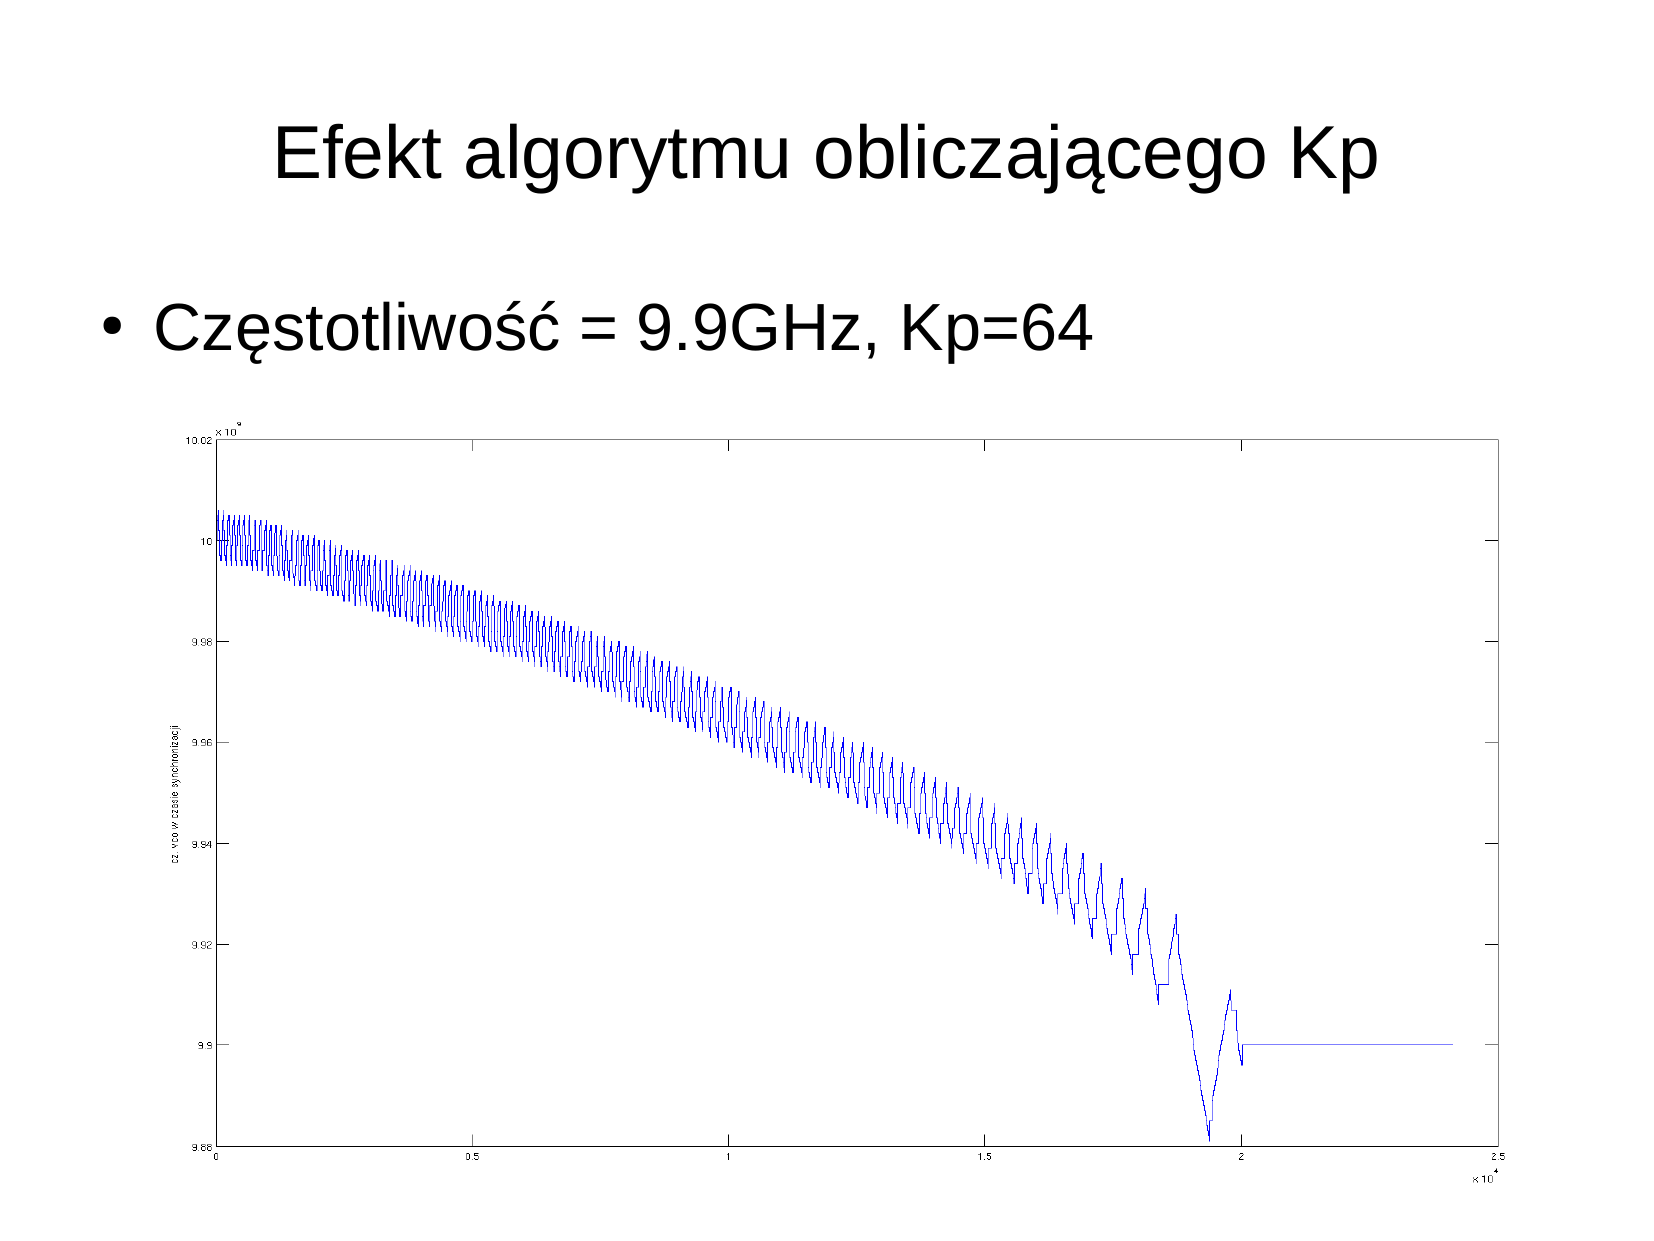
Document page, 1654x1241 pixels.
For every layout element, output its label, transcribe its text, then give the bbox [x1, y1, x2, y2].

title Efekt algorytmu obliczającego Kp [82, 49, 1571, 257]
list Częstotliwość = 9.9GHz, Kp=64 [82, 290, 1571, 374]
picture [0, 374, 1654, 1241]
